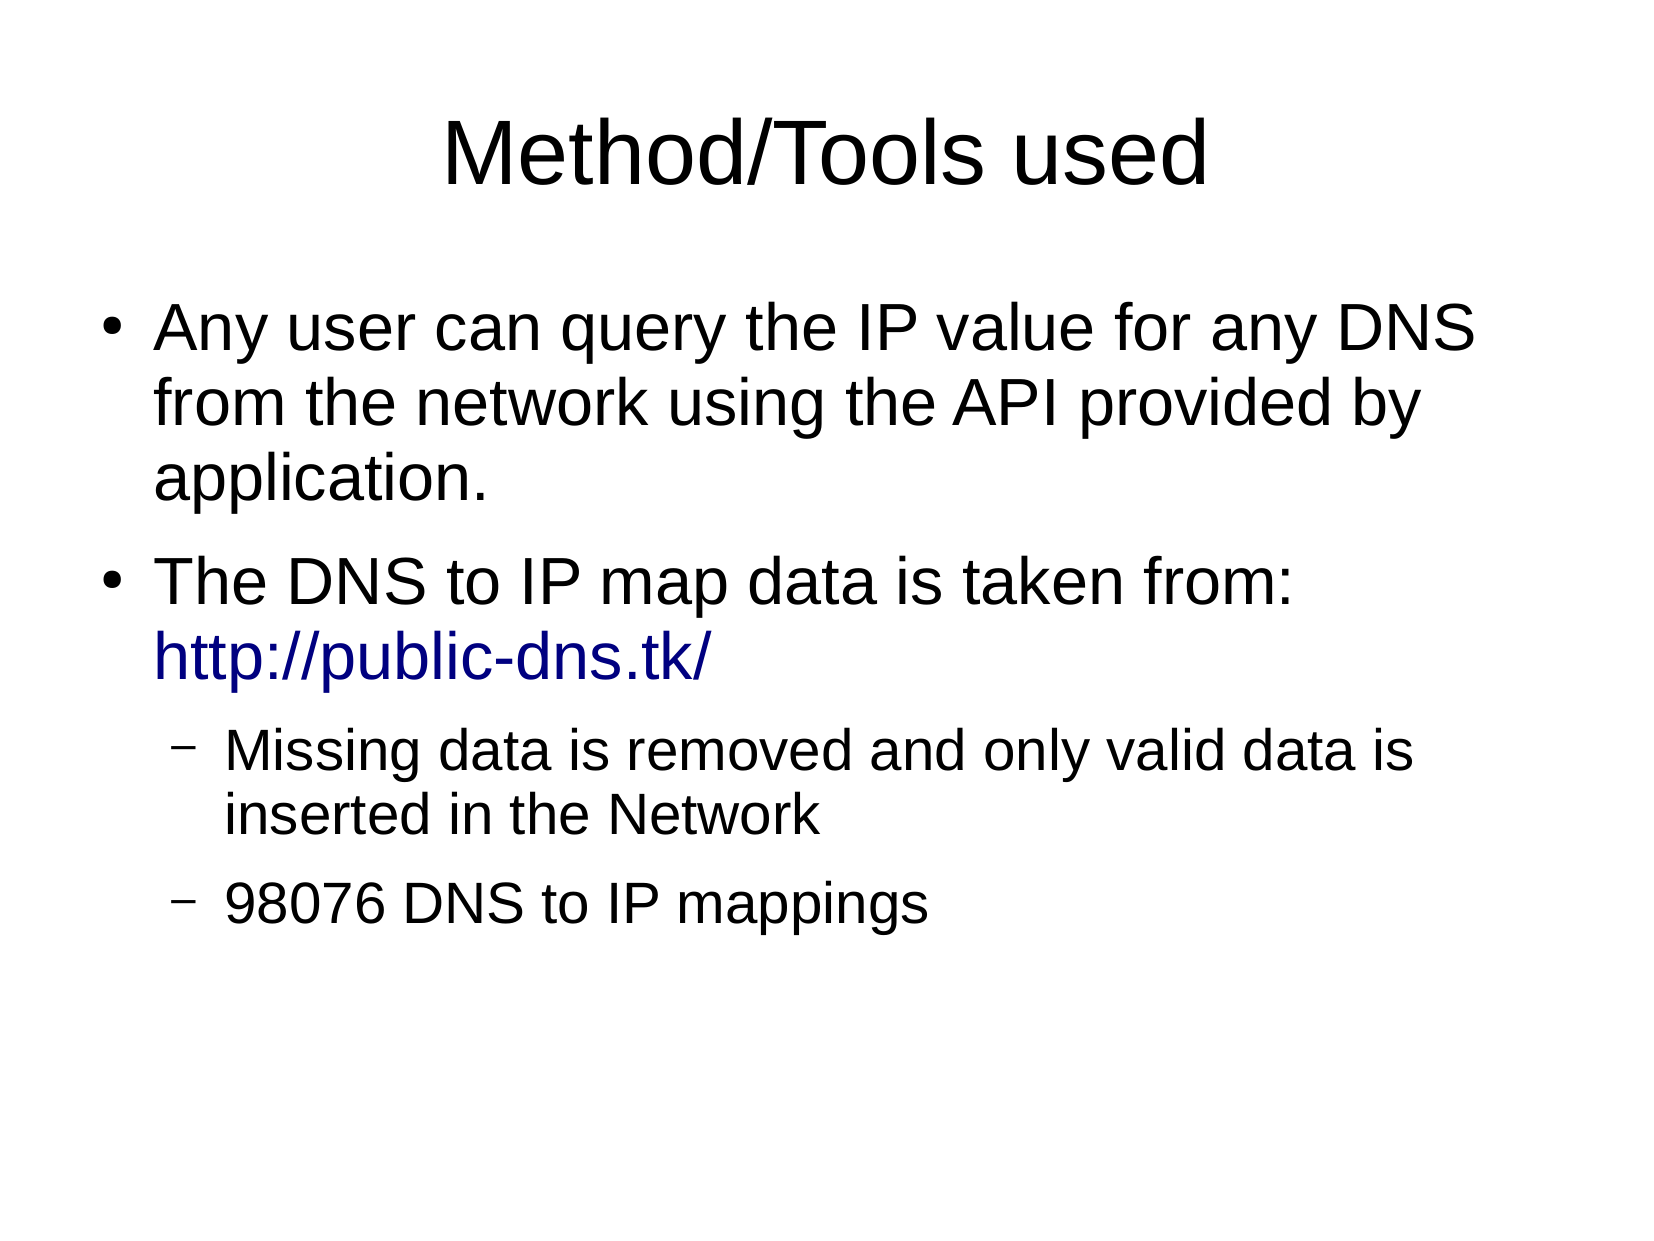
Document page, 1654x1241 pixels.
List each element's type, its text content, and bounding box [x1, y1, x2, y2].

title Method/Tools used [82, 49, 1571, 257]
list Any user can query the IP value for any DNS from the network using the API provided by application. The DNS to IP map data is taken from: http://public-dns.tk/ Missing data is removed and only valid data is inserted in the Network 98076 DNS to IP mappings [82, 290, 1571, 1010]
